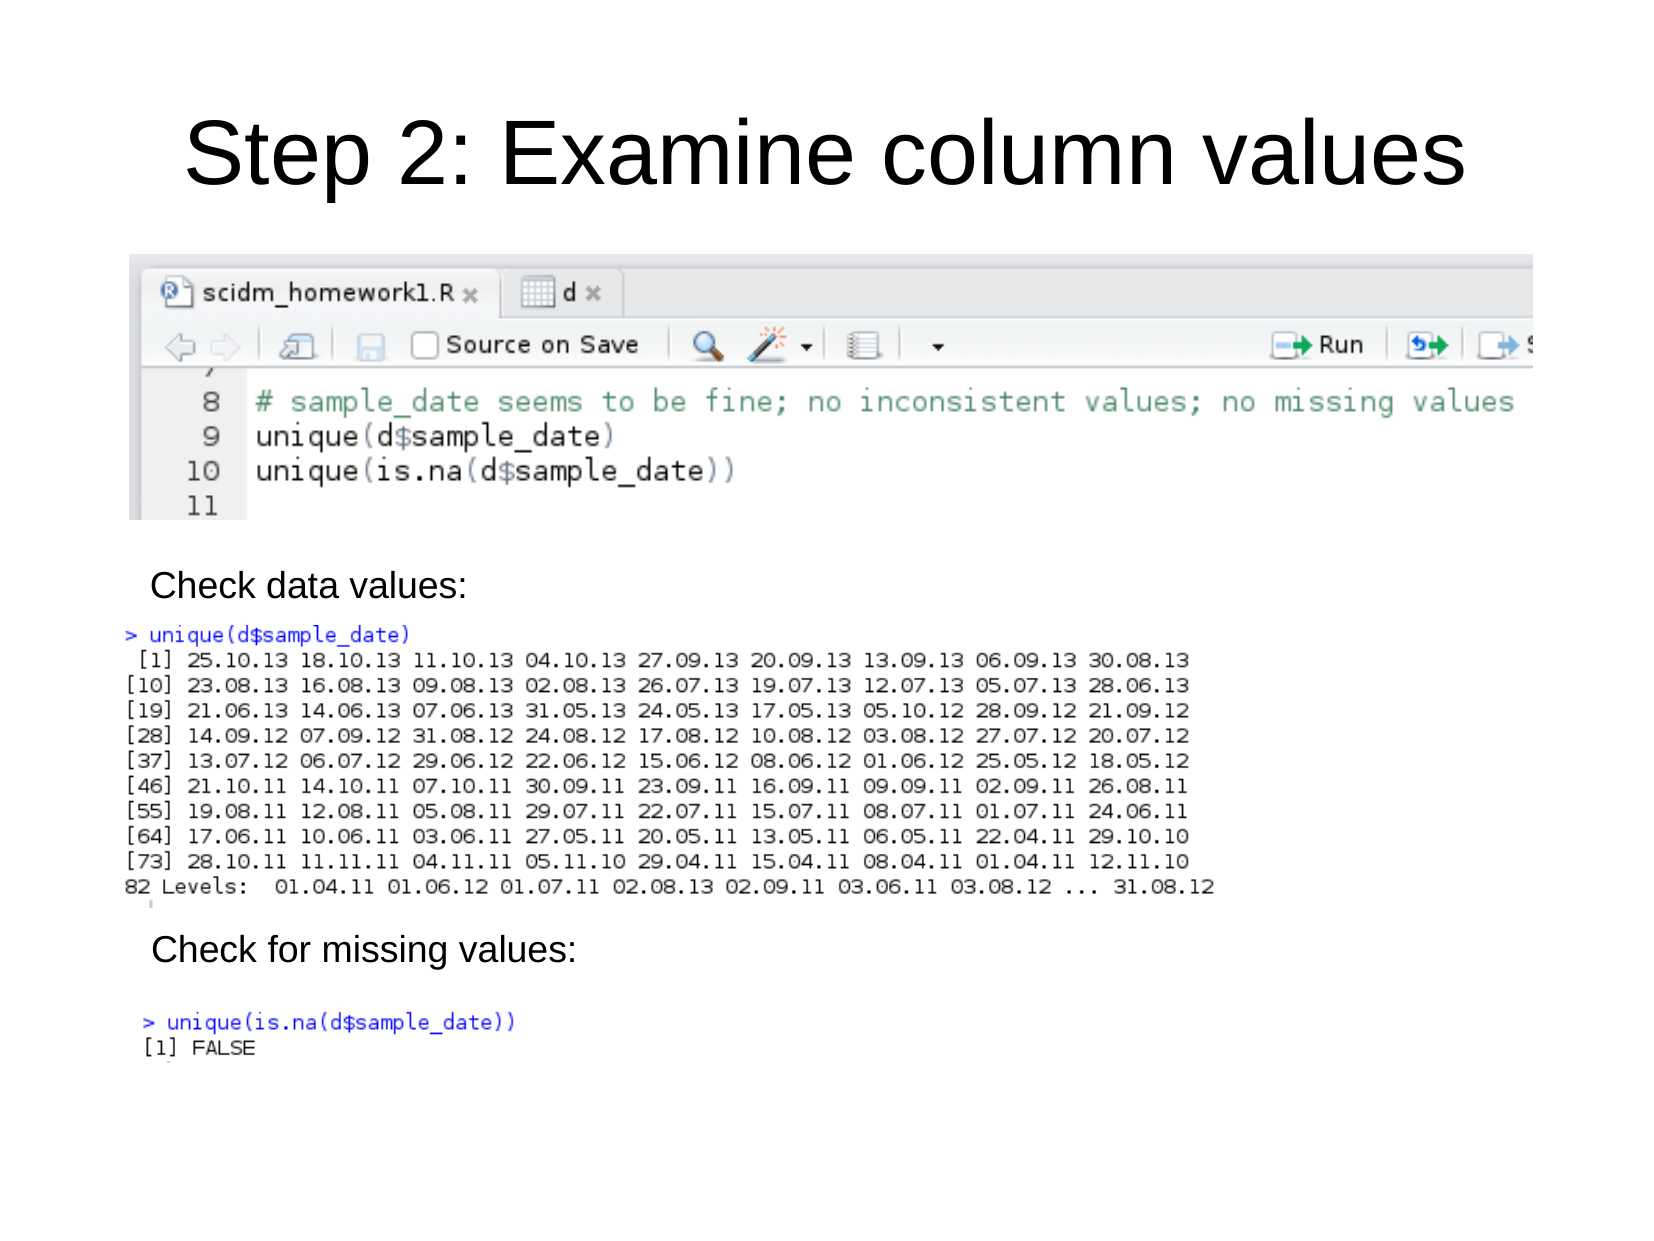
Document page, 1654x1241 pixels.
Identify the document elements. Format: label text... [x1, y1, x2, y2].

picture [129, 254, 1533, 520]
title Step 2: Examine column values [82, 49, 1571, 257]
text_box Check data values: [135, 557, 483, 615]
picture [139, 1006, 579, 1063]
text_box Check for missing values: [136, 921, 593, 979]
picture [123, 625, 1229, 908]
